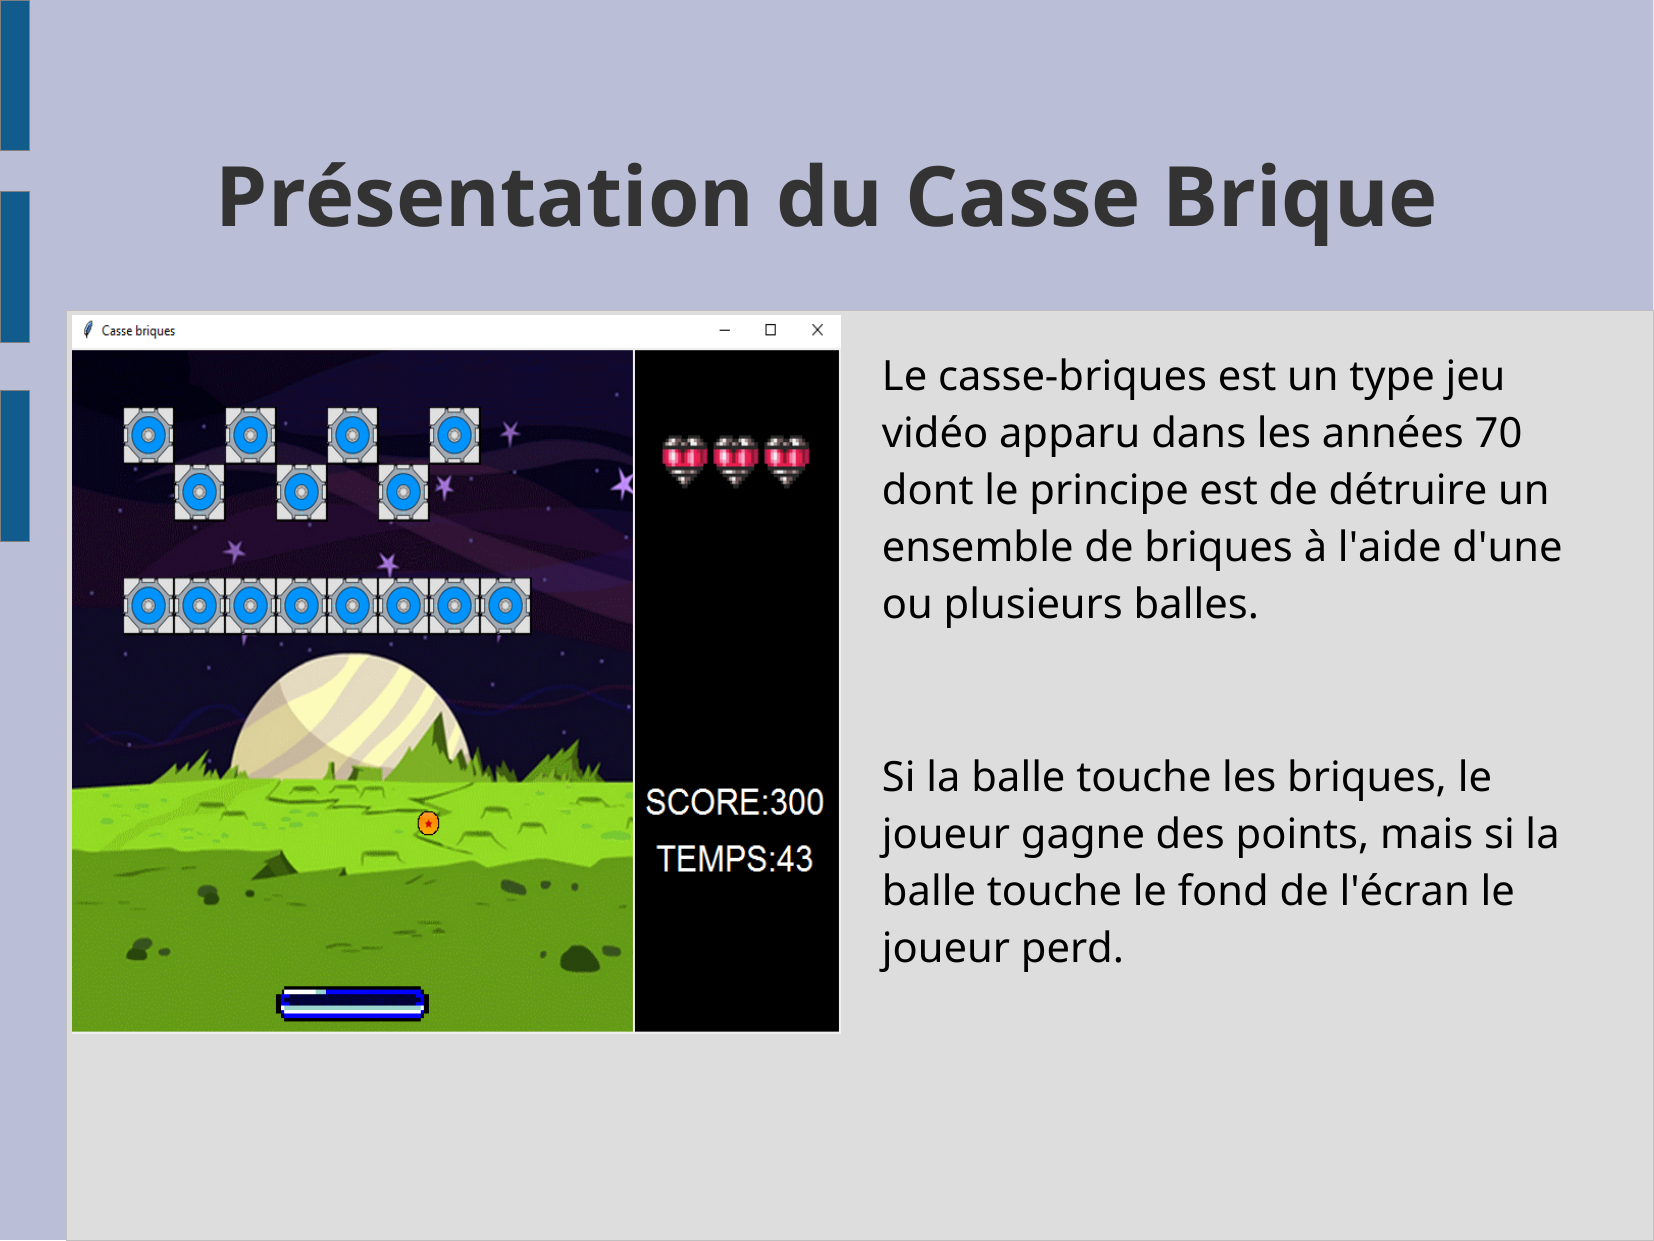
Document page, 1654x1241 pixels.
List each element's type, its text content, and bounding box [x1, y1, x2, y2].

picture [72, 315, 841, 1034]
title Présentation du Casse Brique [121, 91, 1534, 299]
list Le casse-briques est un type jeu vidéo apparu dans les années 70 dont le principe est de détruire un ensemble de briques à l'aide d'une ou plusieurs balles. Si la balle touche les briques, le joueur gagne des points, mais si la balle touche le fond de l'écran le joueur perd. [881, 269, 1571, 1004]
